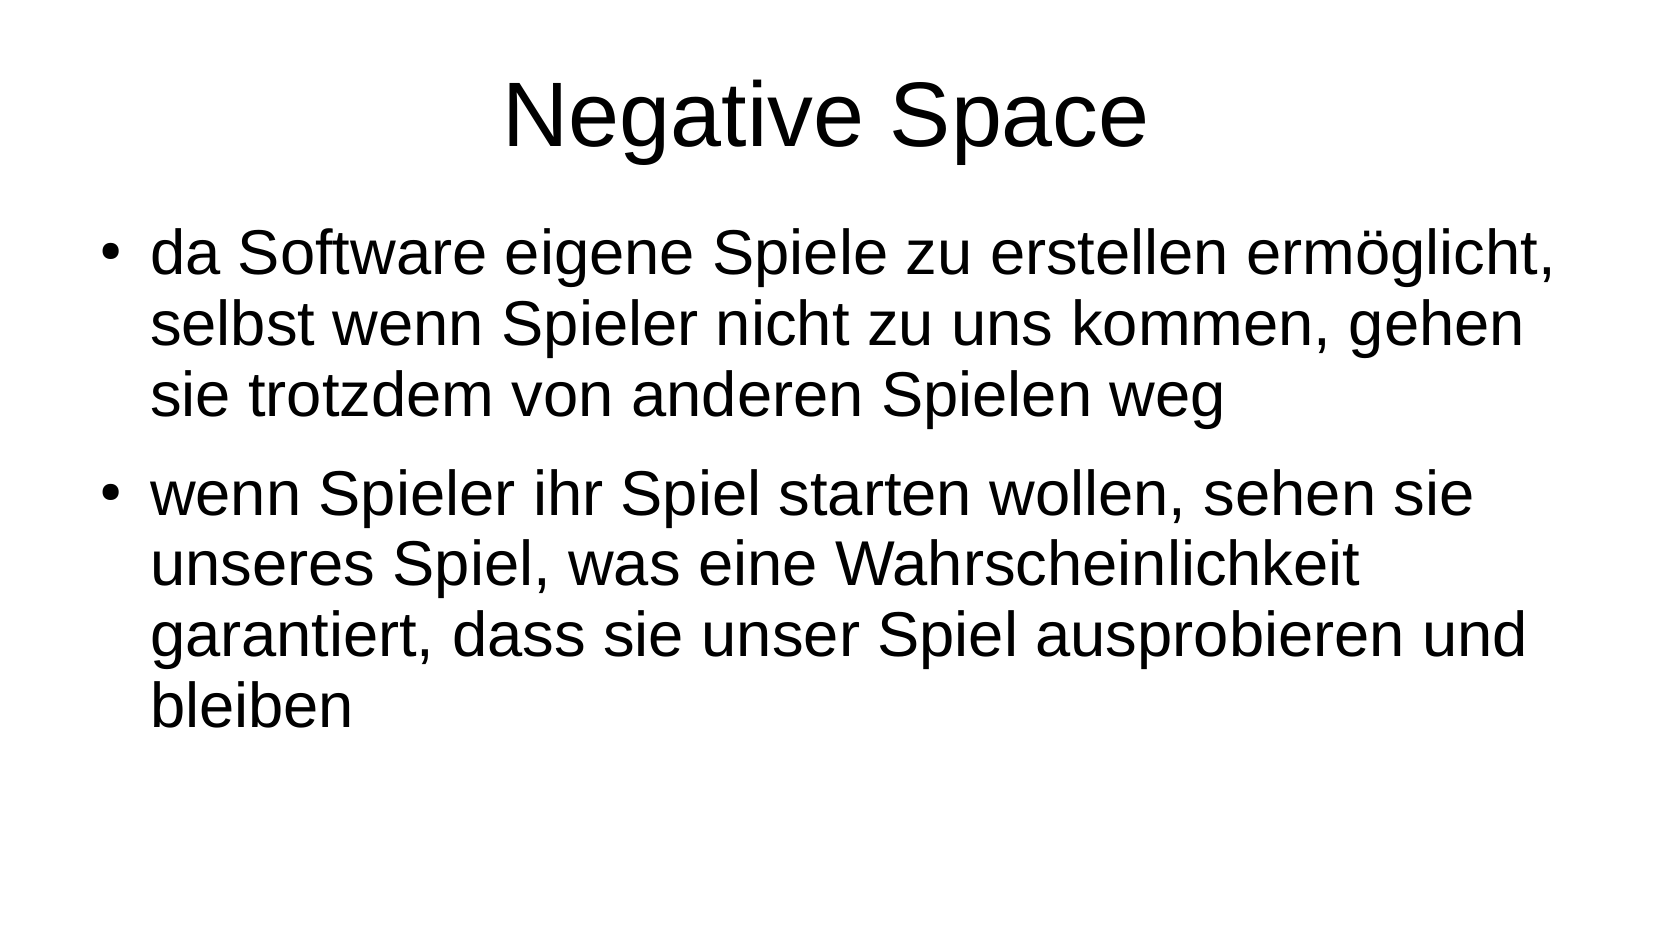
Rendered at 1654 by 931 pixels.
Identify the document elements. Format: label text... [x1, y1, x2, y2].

list da Software eigene Spiele zu erstellen ermöglicht, selbst wenn Spieler nicht zu uns kommen, gehen sie trotzdem von anderen Spielen weg wenn Spieler ihr Spiel starten wollen, sehen sie unseres Spiel, was eine Wahrscheinlichkeit garantiert, dass sie unser Spiel ausprobieren und bleiben [82, 217, 1571, 758]
title Negative Space [82, 37, 1571, 193]
